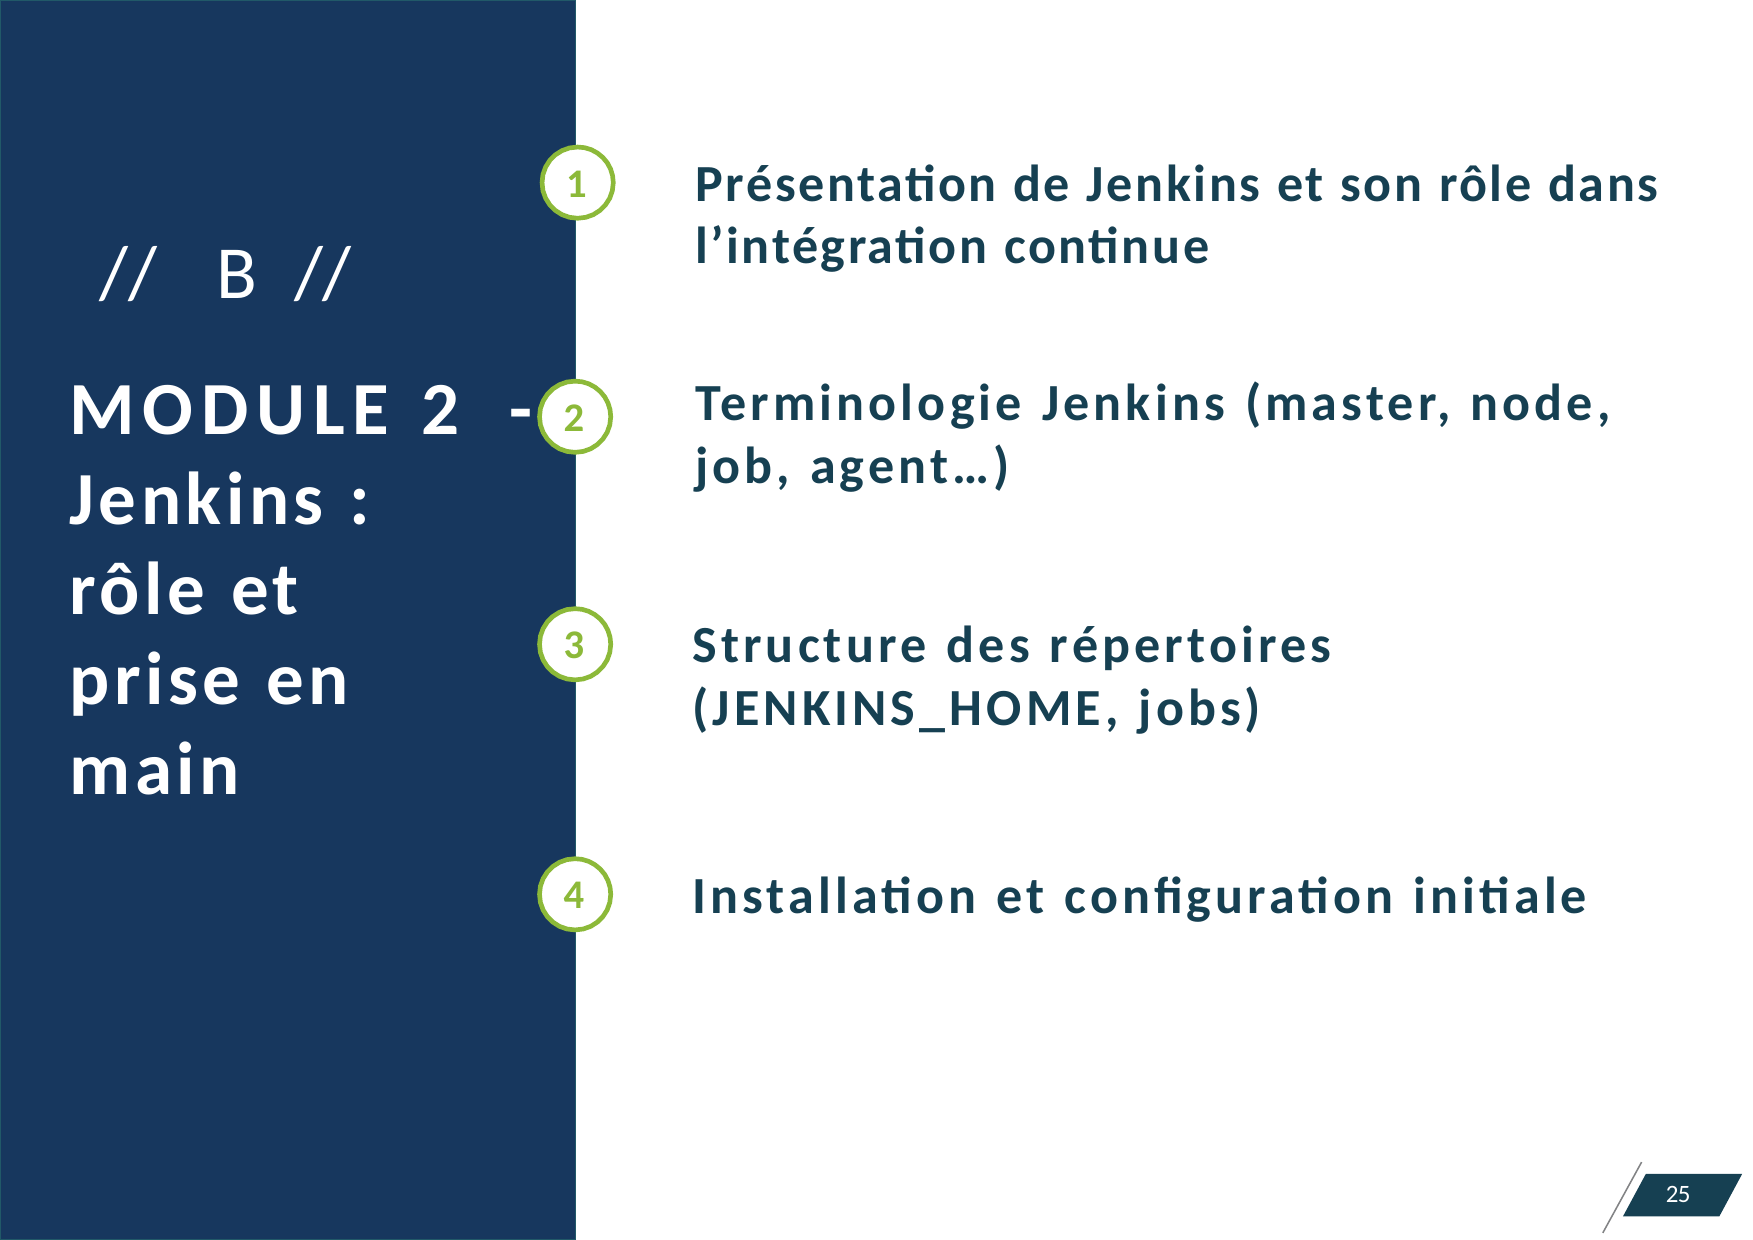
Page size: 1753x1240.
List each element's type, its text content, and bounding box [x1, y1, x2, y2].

text_box 1 [564, 153, 592, 206]
text_box // B // MODULE 2 - Jenkins : rôle et prise en main [67, 144, 542, 810]
text_box <number> [1651, 1169, 1753, 1215]
text_box [542, 437, 576, 624]
text_box 4 [561, 865, 589, 918]
text_box [0, 0, 576, 1240]
text_box 3 [561, 615, 589, 668]
text_box [542, 198, 576, 396]
text_box 2 [561, 387, 589, 440]
text_box [542, 615, 608, 677]
text_box Terminologie Jenkins (master, node, job, agent…) [692, 366, 1726, 494]
text_box [542, 388, 608, 449]
text_box [542, 865, 608, 927]
text_box Structure des répertoires (JENKINS_HOME, jobs) [690, 608, 1627, 736]
text_box [545, 153, 610, 215]
text_box Installation et configuration initiale [690, 859, 1664, 924]
title Présentation de Jenkins et son rôle dans l’intégration continue [693, 147, 1753, 357]
